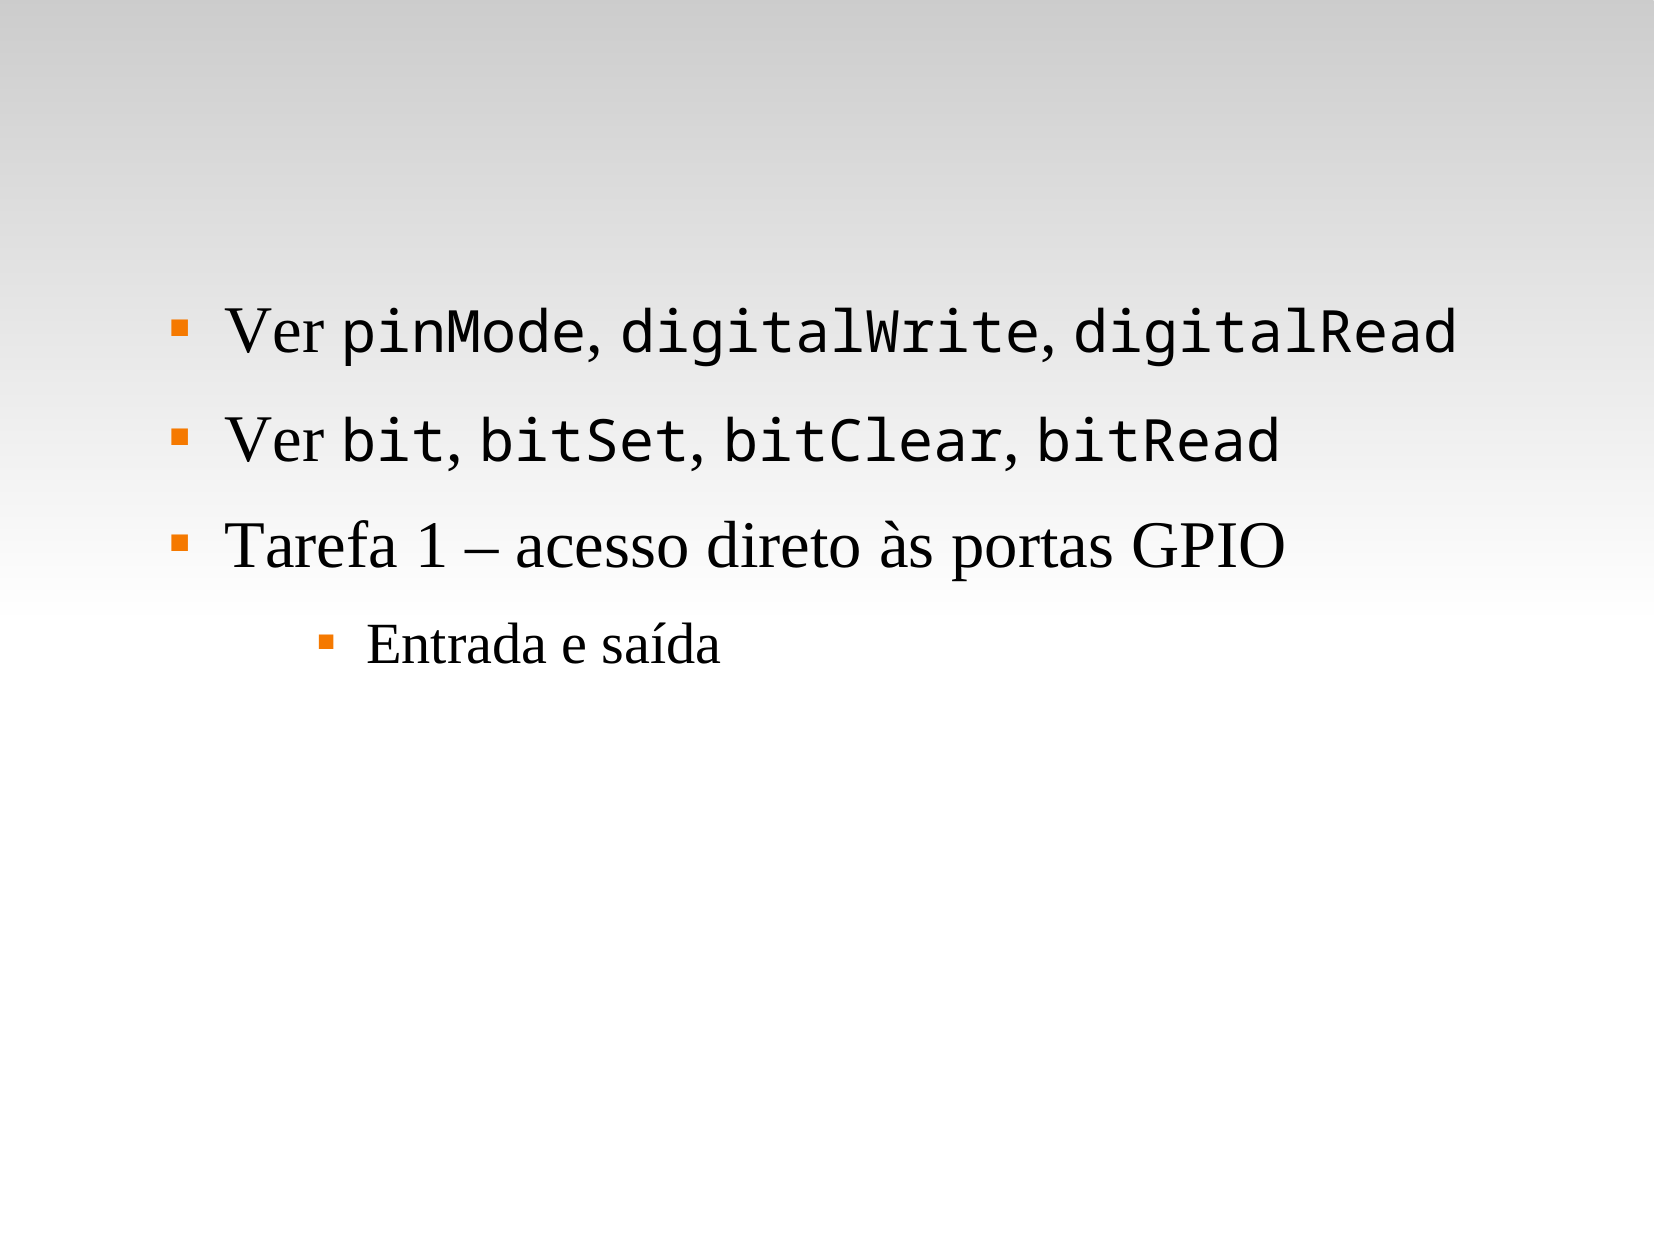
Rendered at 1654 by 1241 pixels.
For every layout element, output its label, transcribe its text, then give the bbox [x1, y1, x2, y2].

list Ver pinMode, digitalWrite, digitalRead Ver bit, bitSet, bitClear, bitRead Tarefa 1 – acesso direto às portas GPIO Entrada e saída [82, 290, 1571, 1109]
